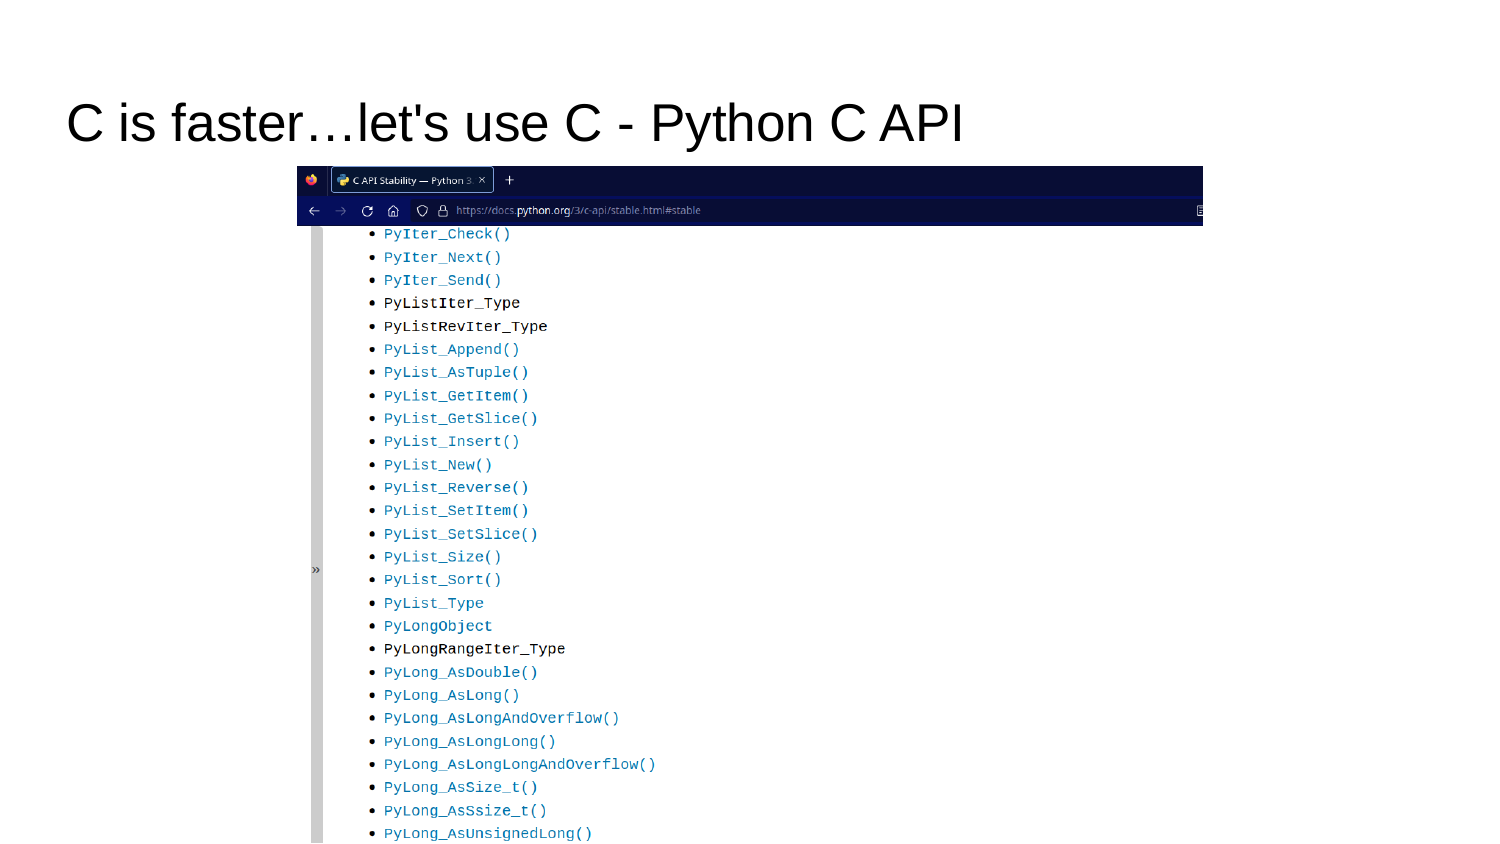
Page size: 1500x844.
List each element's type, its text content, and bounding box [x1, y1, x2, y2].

title C is faster…let's use C - Python C API [51, 72, 1449, 167]
picture [297, 166, 1203, 843]
